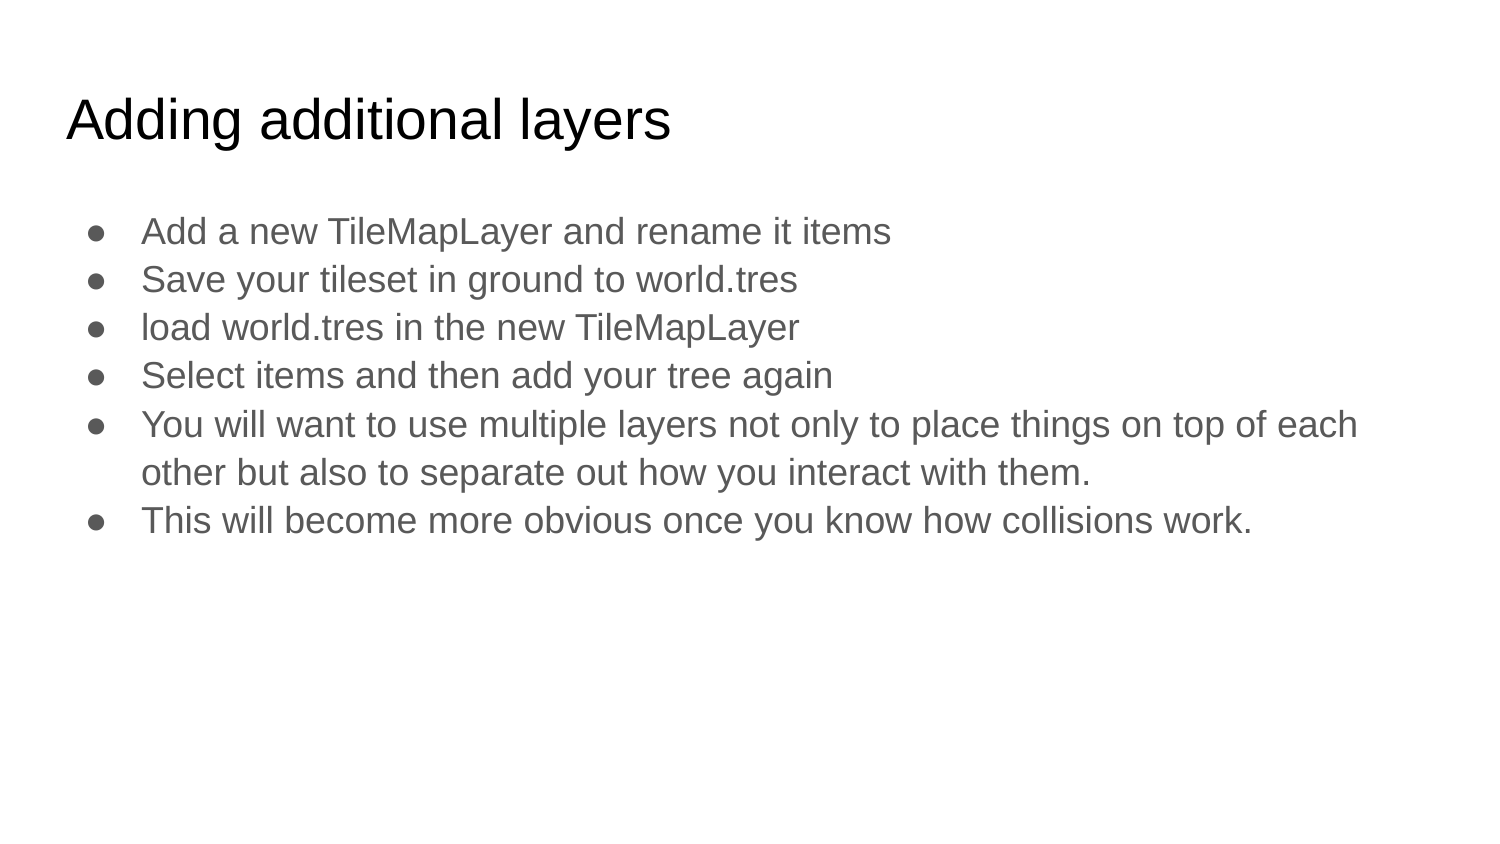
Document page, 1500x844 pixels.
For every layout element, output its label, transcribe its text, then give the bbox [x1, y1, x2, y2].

list Add a new TileMapLayer and rename it items Save your tileset in ground to world.tres load world.tres in the new TileMapLayer Select items and then add your tree again You will want to use multiple layers not only to place things on top of each other but also to separate out how you interact with them. This will become more obvious once you know how collisions work. [51, 189, 1449, 750]
title Adding additional layers [51, 72, 1449, 167]
